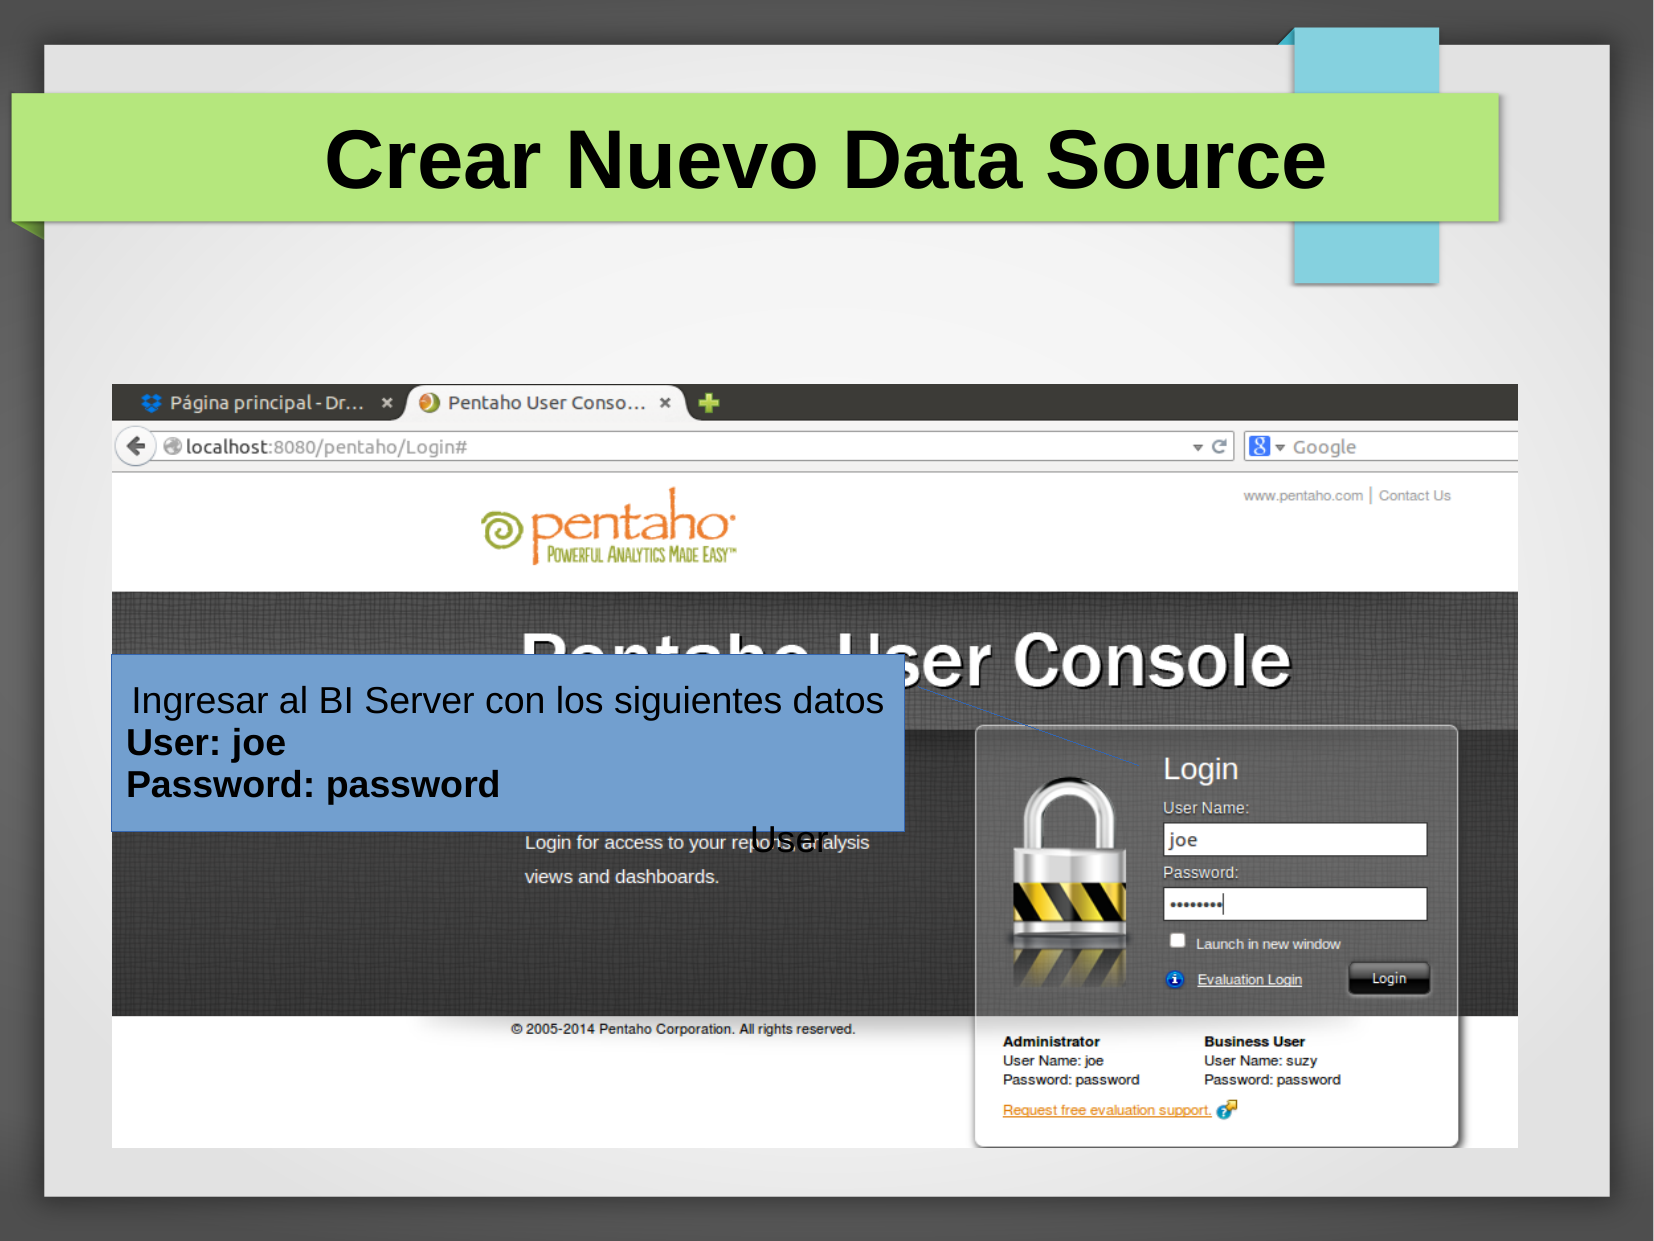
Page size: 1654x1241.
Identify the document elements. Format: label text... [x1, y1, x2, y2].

text_box User [734, 811, 844, 868]
title Crear Nuevo Data Source [70, 106, 1583, 213]
text_box Ingresar al BI Server con los siguientes datos User: joe Password: password [111, 654, 904, 831]
picture [0, 0, 1654, 1241]
